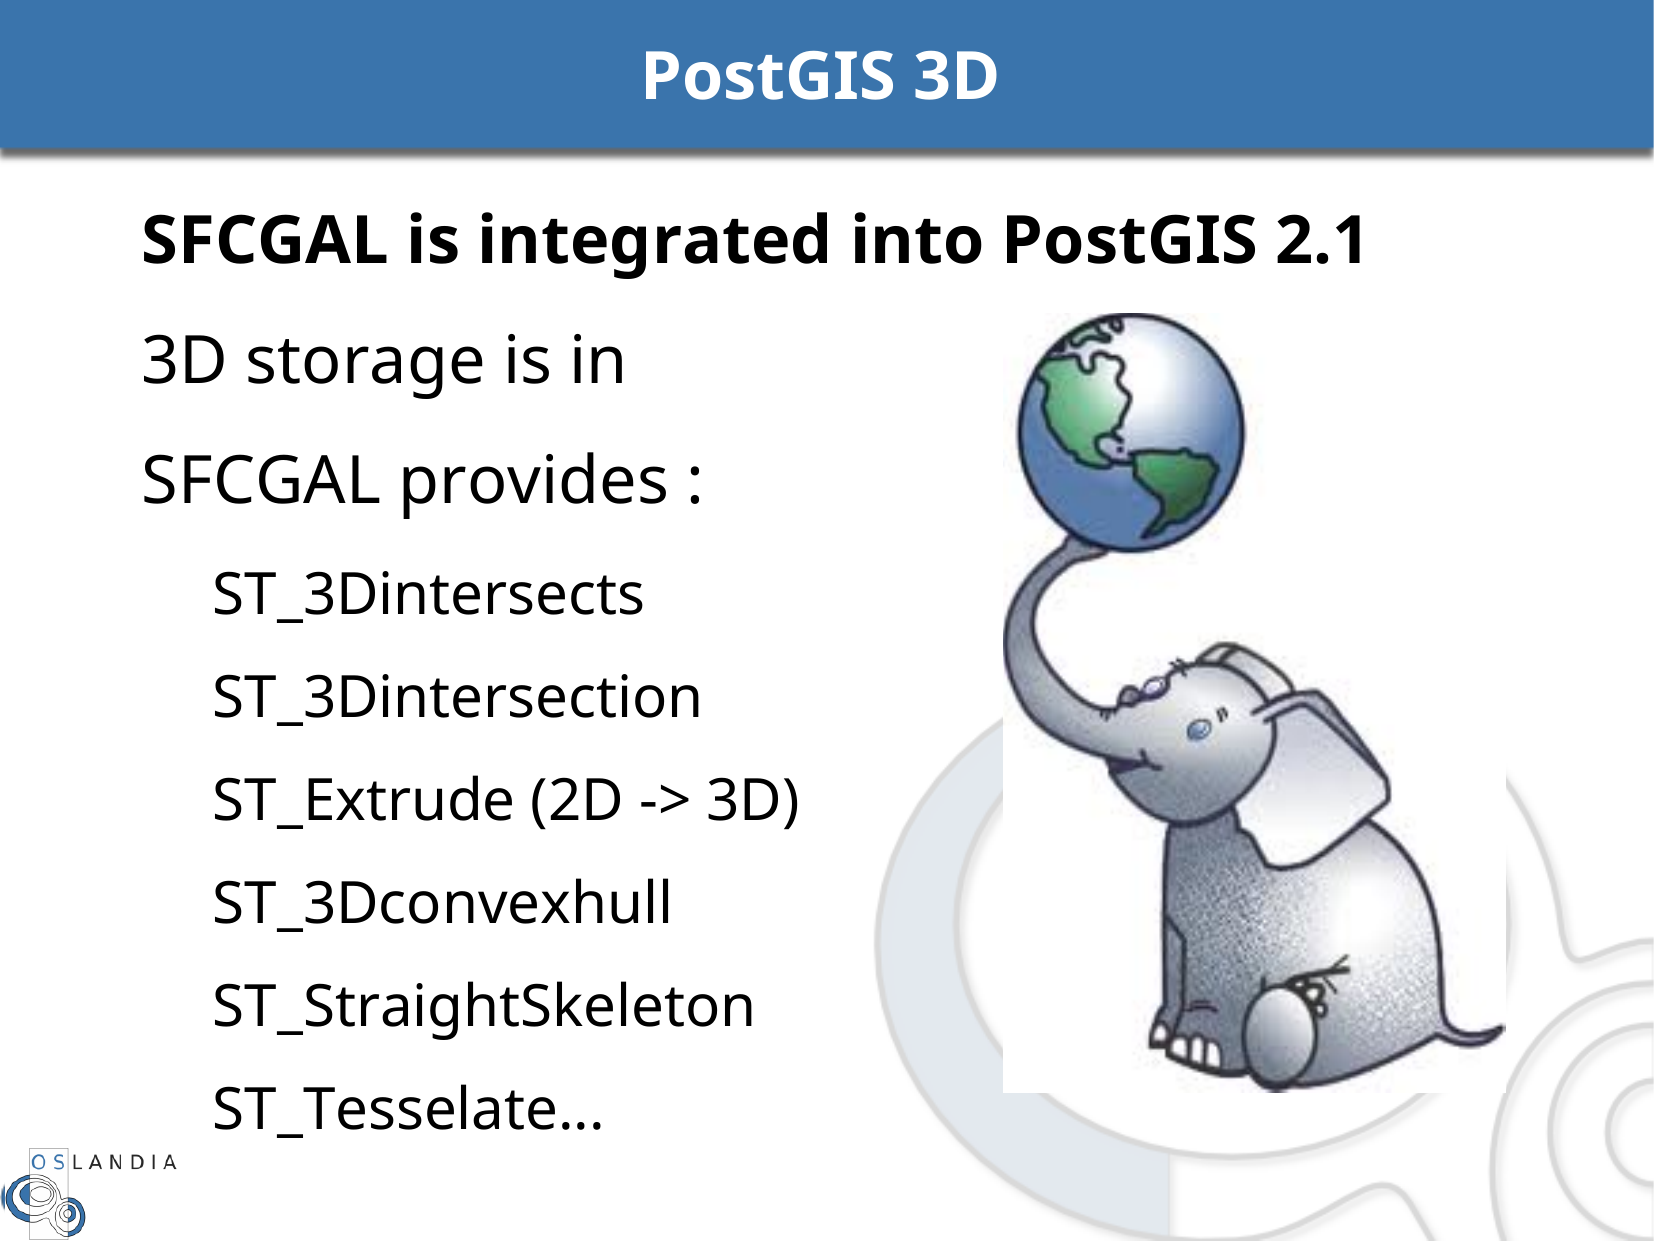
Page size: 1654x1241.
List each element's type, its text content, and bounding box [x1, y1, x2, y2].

title PostGIS 3D [76, 0, 1565, 148]
picture [1003, 313, 1506, 1093]
picture [0, 0, 1654, 1241]
list SFCGAL is integrated into PostGIS 2.1 3D storage is in SFCGAL provides : ST_3Dintersects ST_3Dintersection ST_Extrude (2D -> 3D) ST_3Dconvexhull ST_StraightSkeleton ST_Tesselate... [71, 191, 1560, 1241]
